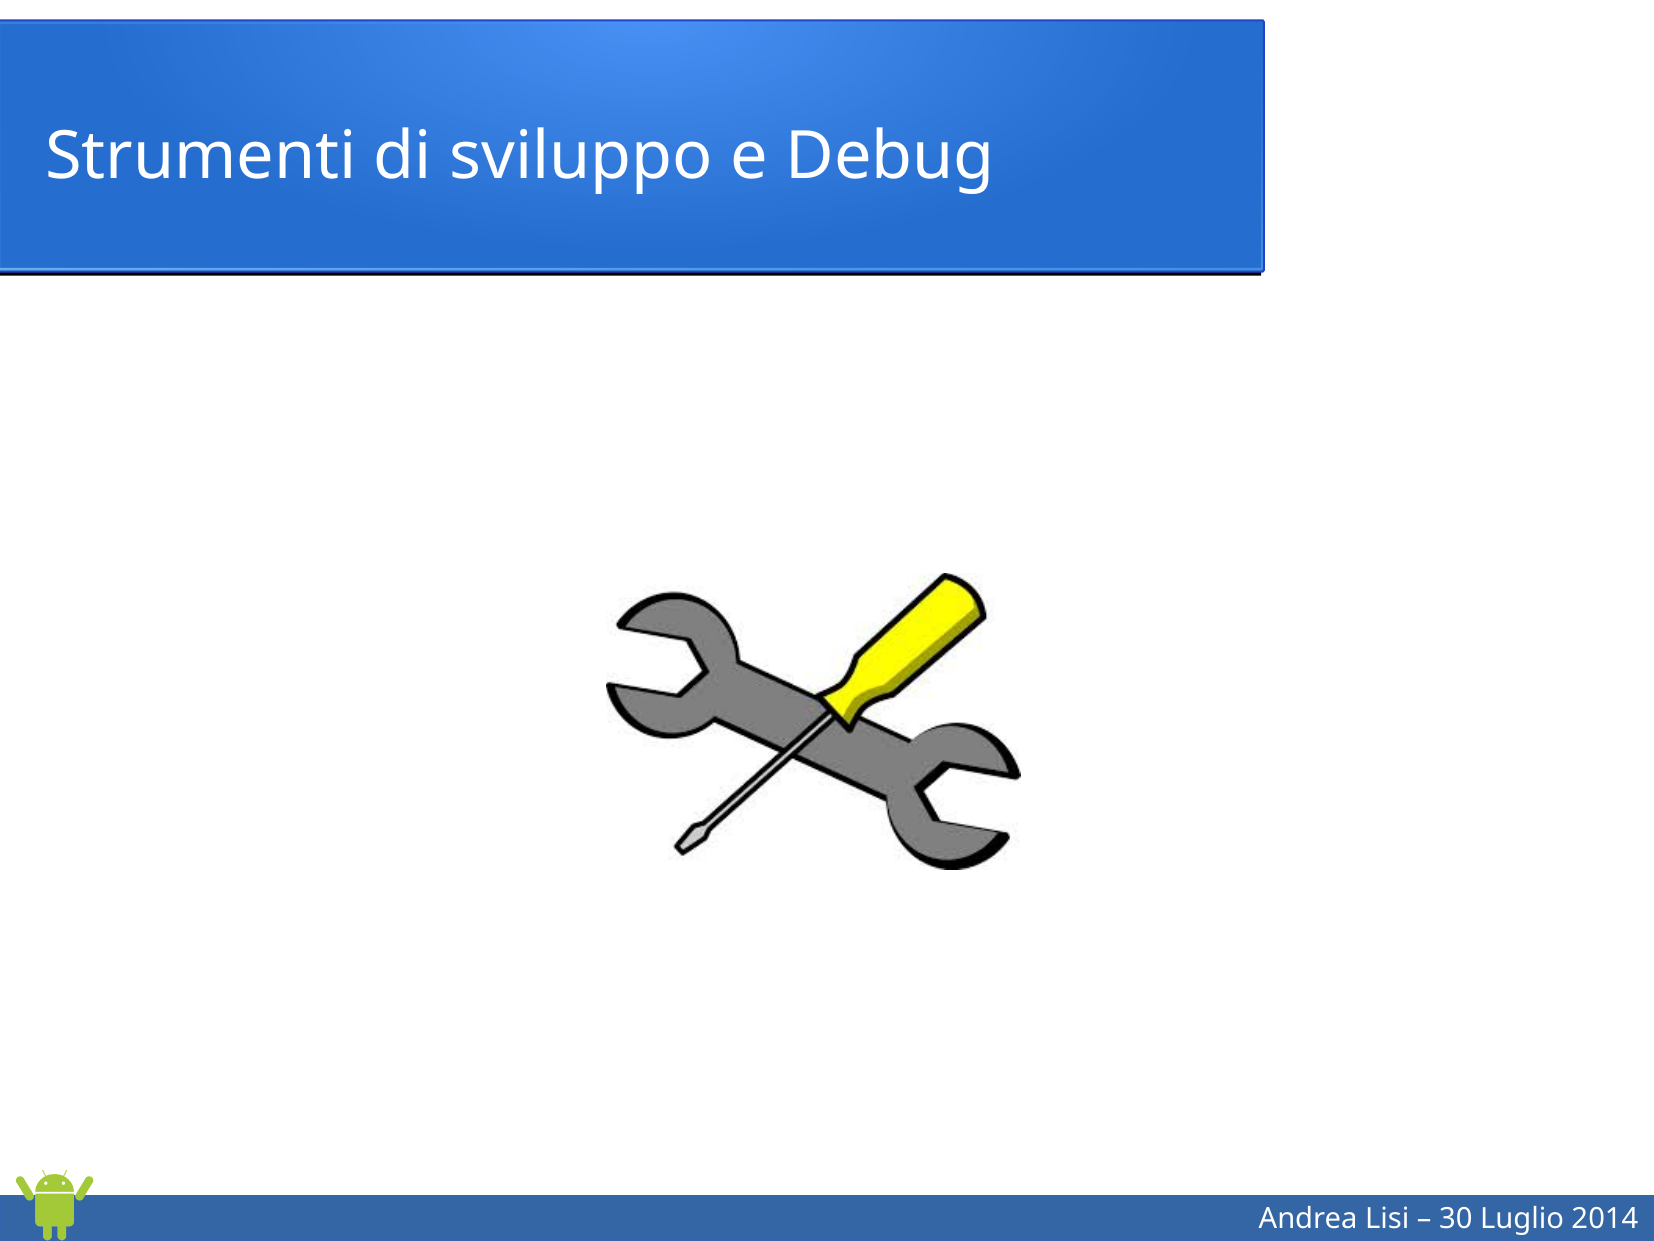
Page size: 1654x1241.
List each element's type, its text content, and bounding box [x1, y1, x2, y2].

picture [606, 573, 1021, 871]
title Strumenti di sviluppo e Debug [45, 49, 1250, 257]
picture [9, 1167, 100, 1241]
text_box Andrea Lisi – 30 Luglio 2014 [100, 1195, 1654, 1241]
